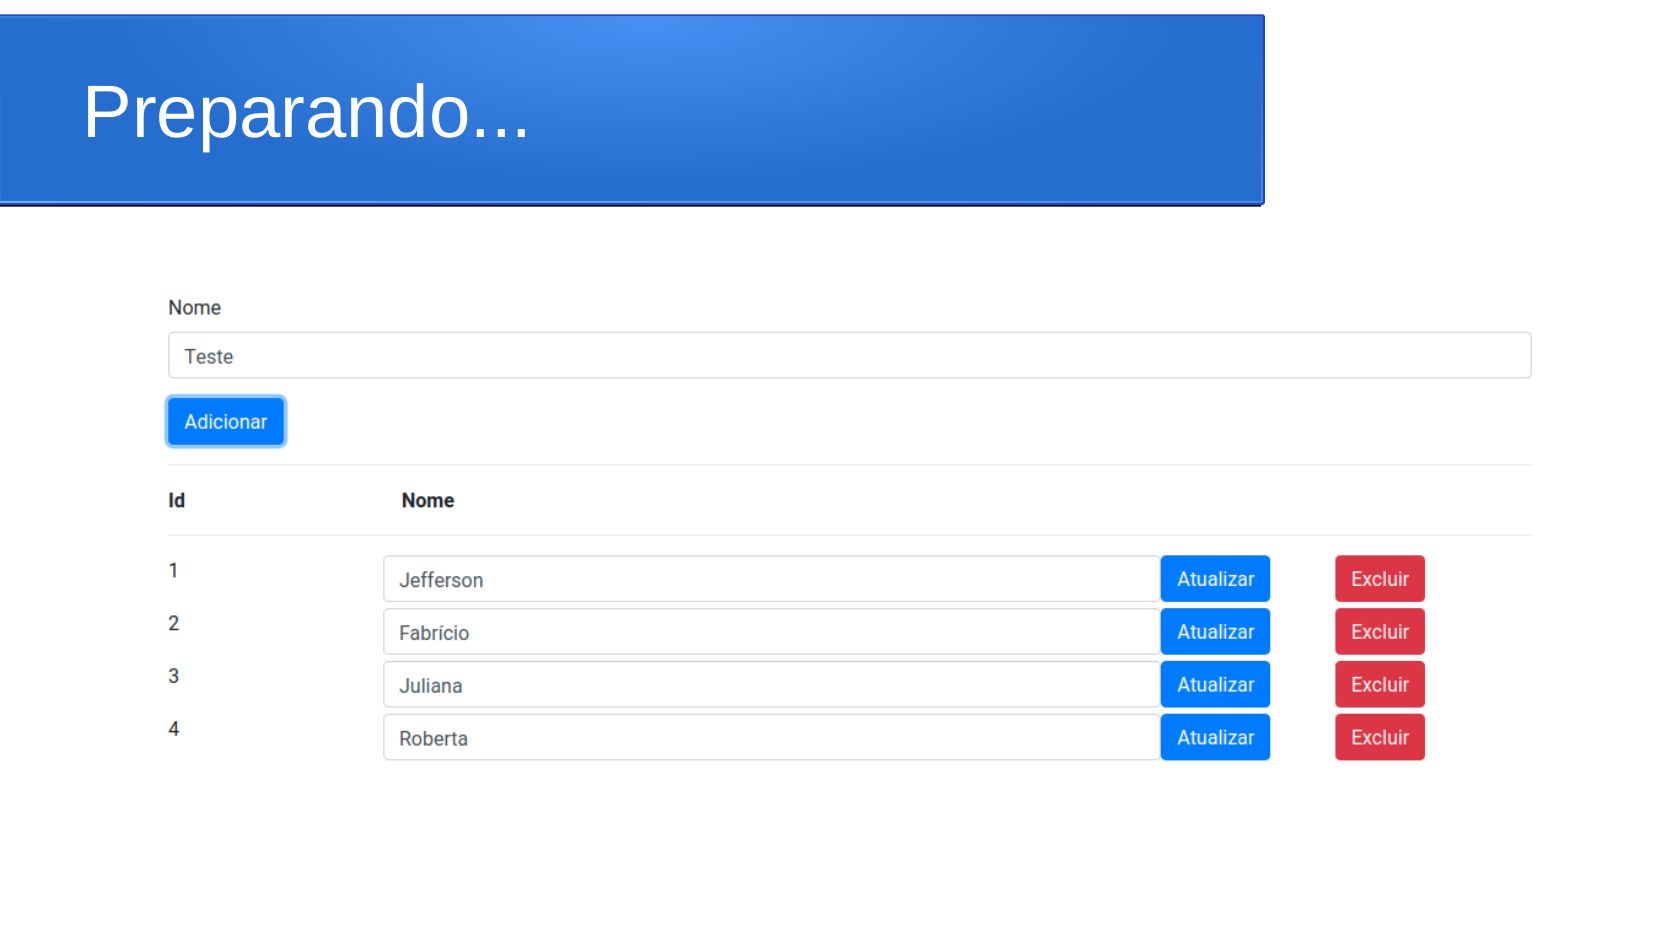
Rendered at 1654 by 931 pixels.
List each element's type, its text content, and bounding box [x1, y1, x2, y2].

picture [145, 295, 1548, 817]
title Preparando... [82, 35, 1235, 189]
